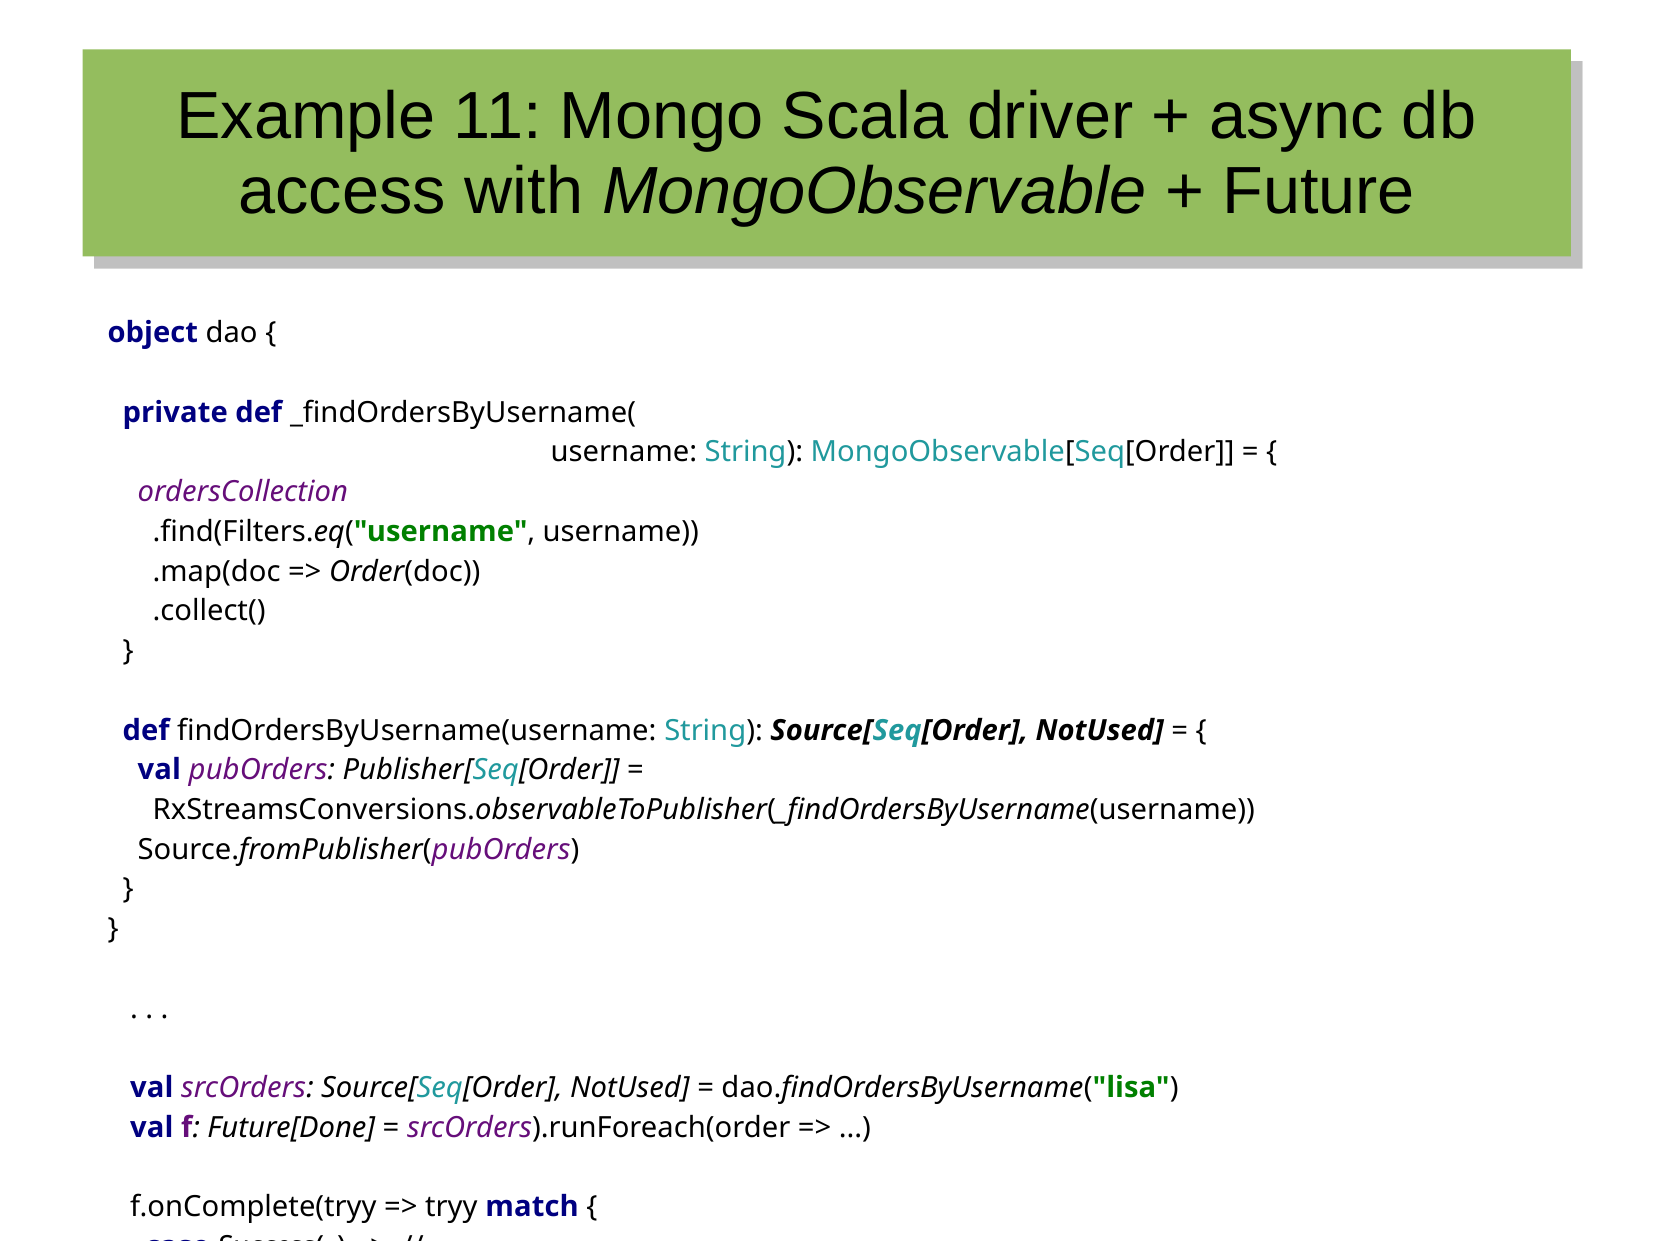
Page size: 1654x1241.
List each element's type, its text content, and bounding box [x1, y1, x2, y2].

title Example 11: Mongo Scala driver + async db access with MongoObservable + Future [82, 49, 1571, 257]
text_box object dao { private def _findOrdersByUsername( username: String): MongoObservable[Seq[Order]] = { ordersCollection .find(Filters.eq("username", username)) .map(doc => Order(doc)) .collect() } def findOrdersByUsername(username: String): Source[Seq[Order], NotUsed] = { val pubOrders: Publisher[Seq[Order]] = RxStreamsConversions.observableToPublisher(_findOrdersByUsername(username)) Source.fromPublisher(pubOrders) } } . . . val srcOrders: Source[Seq[Order], NotUsed] = dao.findOrdersByUsername("lisa") val f: Future[Done] = srcOrders).runForeach(order => ...) f.onComplete(tryy => tryy match { case Success(_) => // ... case Failure(t) => // ... }) [92, 303, 1580, 1238]
